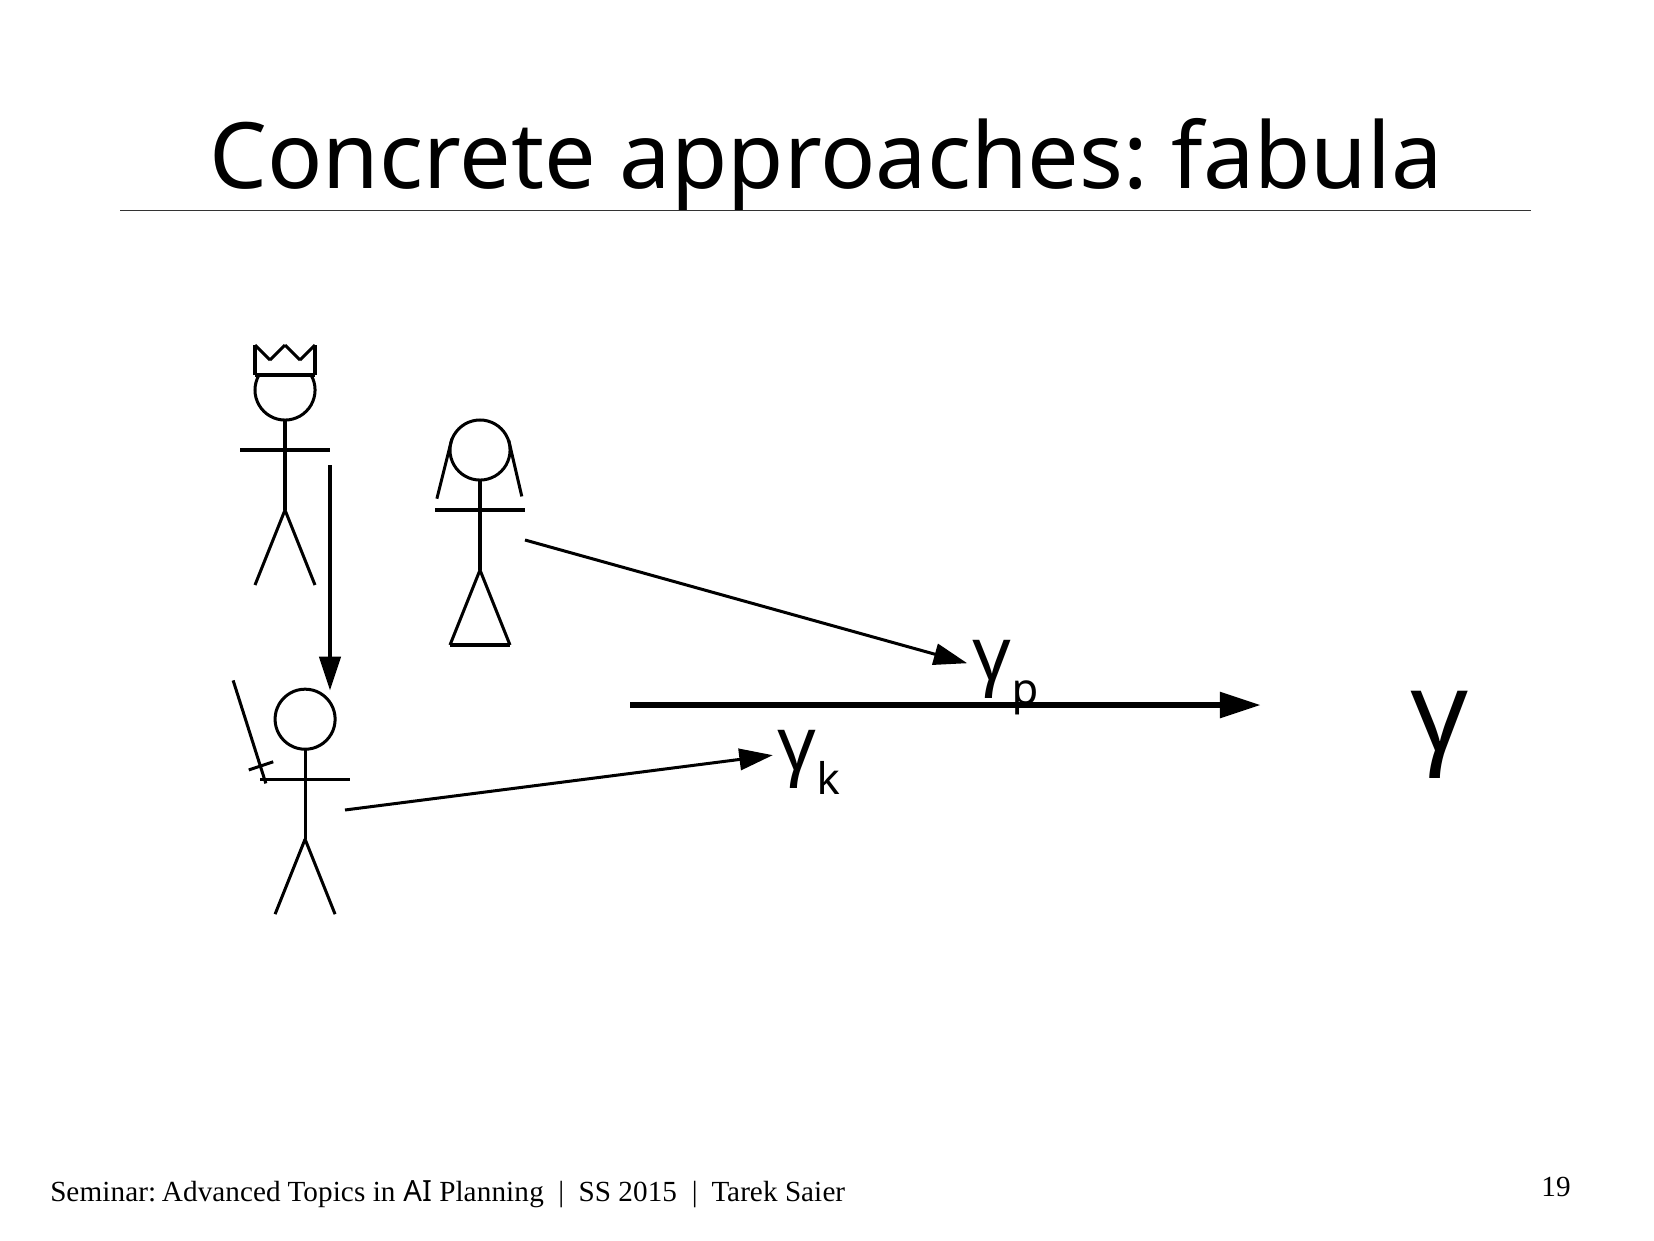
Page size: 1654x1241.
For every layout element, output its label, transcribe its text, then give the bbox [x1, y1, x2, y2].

text_box [257, 349, 313, 373]
text_box γ [1410, 631, 1468, 766]
text_box γp [972, 600, 1066, 734]
text_box [289, 345, 311, 356]
text_box [259, 345, 281, 356]
text_box γk [777, 690, 871, 824]
title Concrete approaches: fabula [82, 49, 1571, 257]
